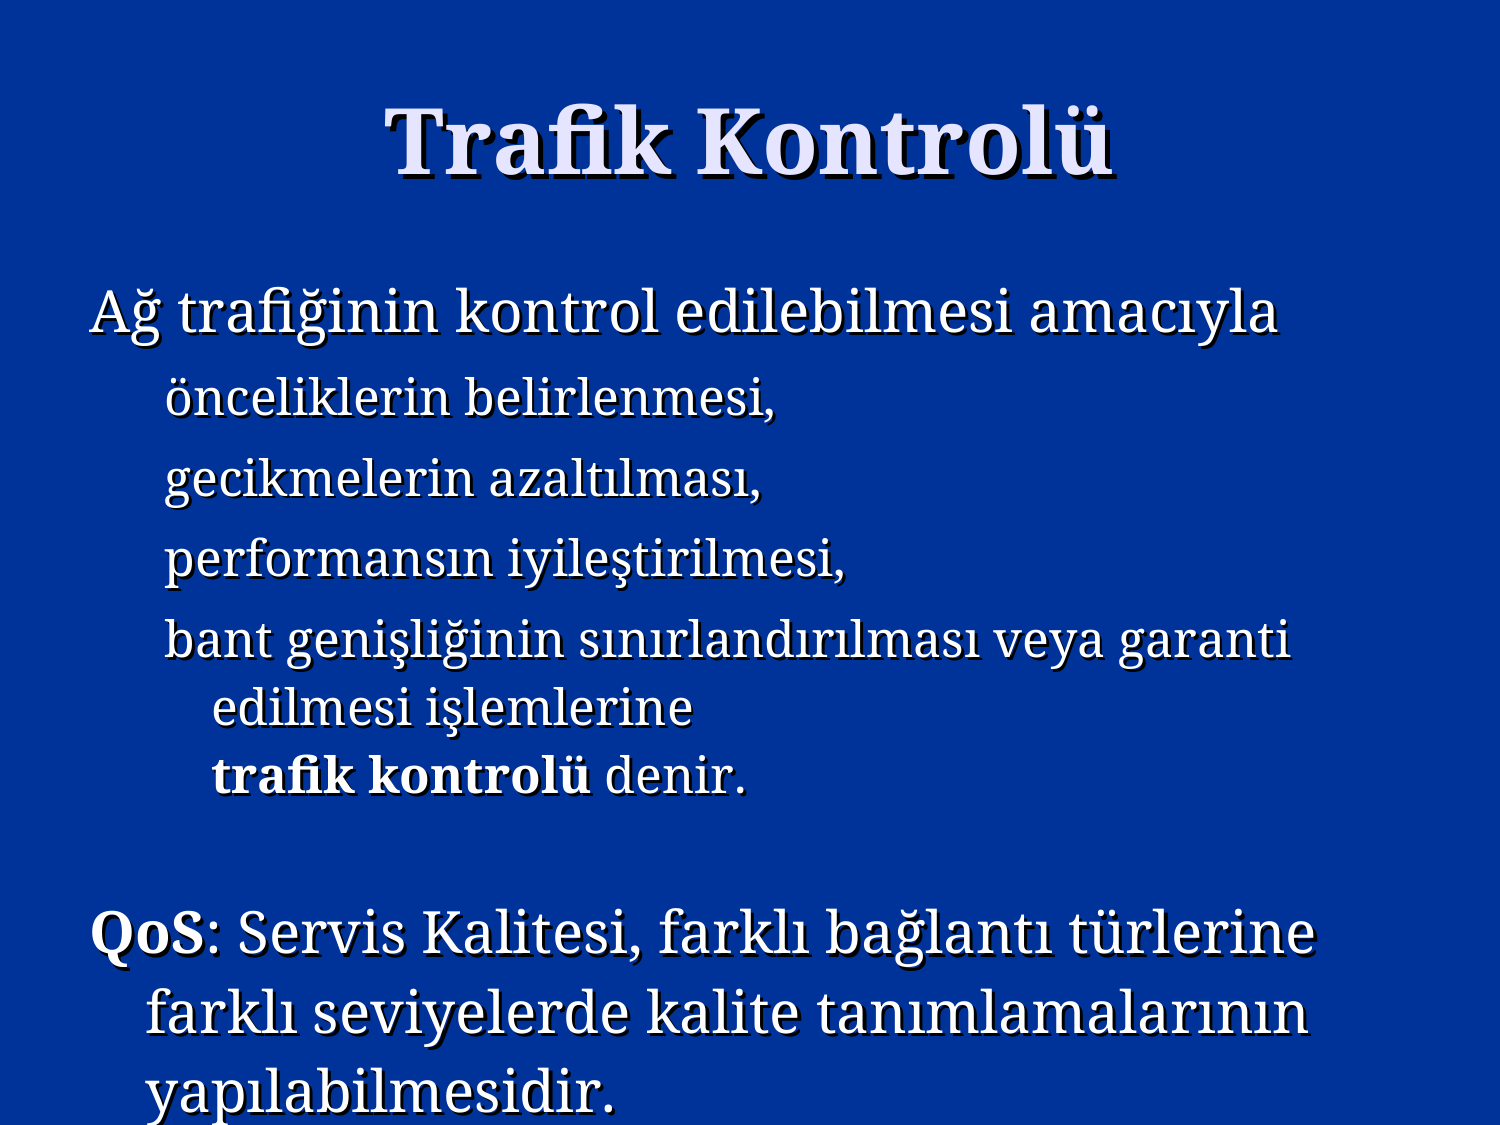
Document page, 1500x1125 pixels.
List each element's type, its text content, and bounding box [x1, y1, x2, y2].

title Trafik Kontrolü [75, 45, 1426, 233]
list Ağ trafiğinin kontrol edilebilmesi amacıyla önceliklerin belirlenmesi, gecikmelerin azaltılması, performansın iyileştirilmesi, bant genişliğinin sınırlandırılması veya garanti edilmesi işlemlerine trafik kontrolü denir. QoS: Servis Kalitesi, farklı bağlantı türlerine farklı seviyelerde kalite tanımlamalarının yapılabilmesidir. [75, 262, 1426, 1021]
